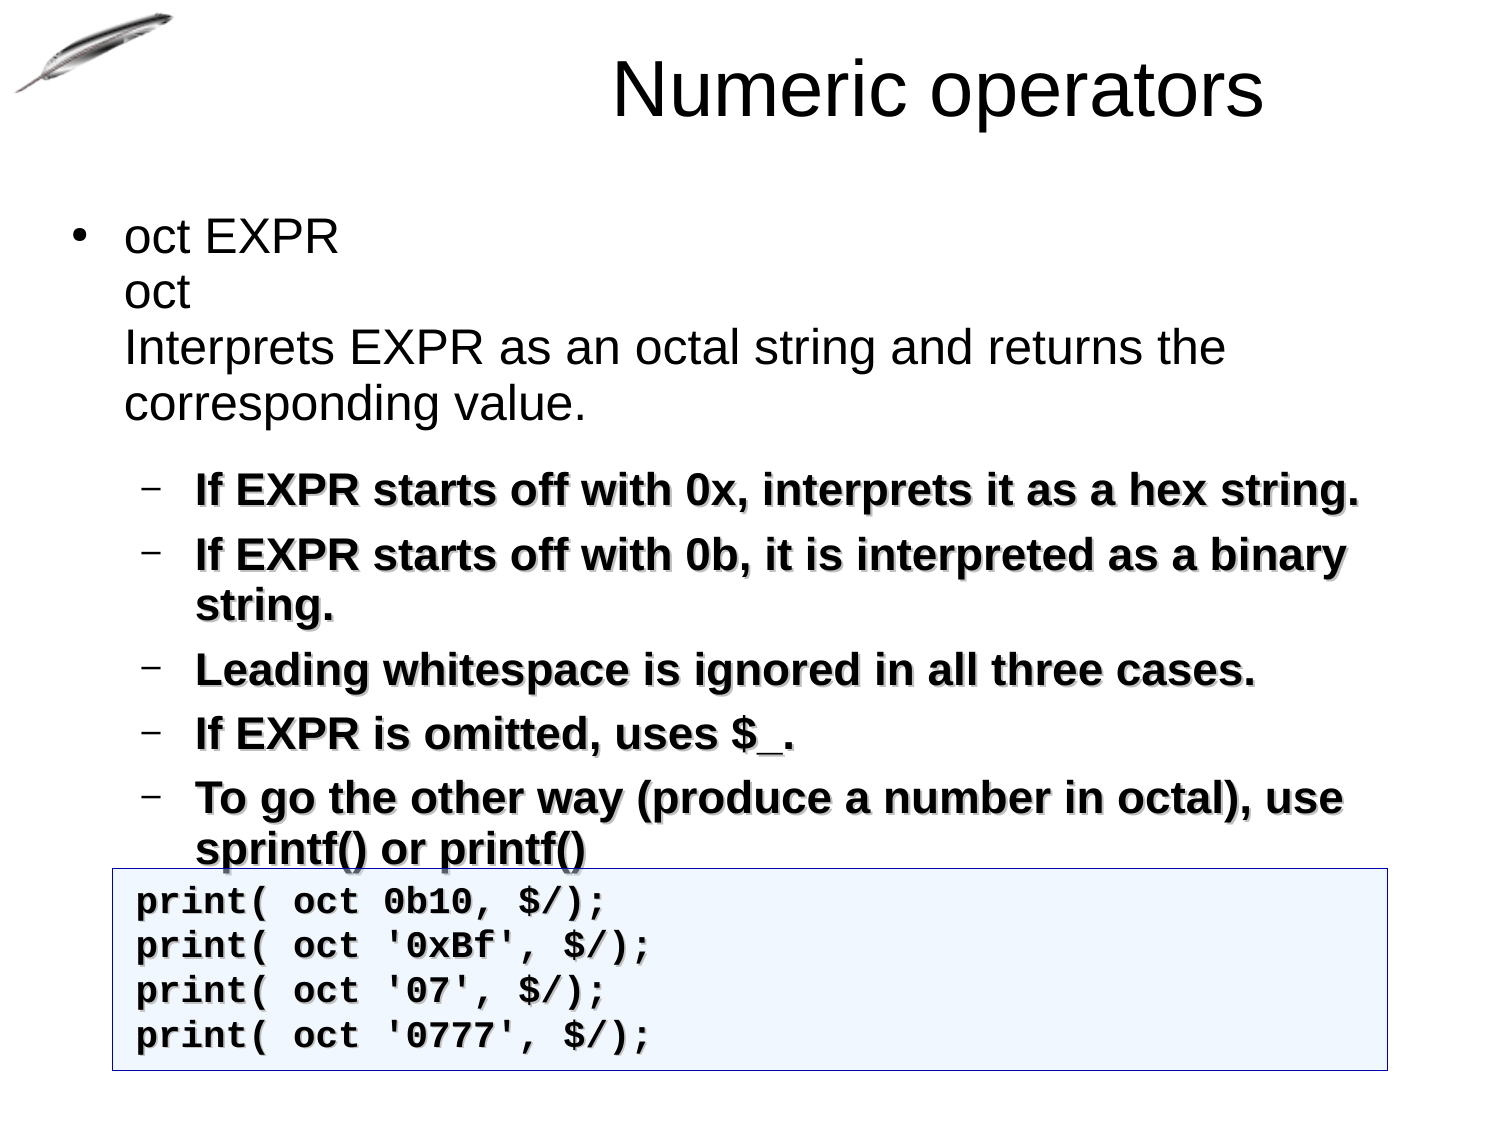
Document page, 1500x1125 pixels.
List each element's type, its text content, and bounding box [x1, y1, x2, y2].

list oct EXPR oct Interprets EXPR as an octal string and returns the corresponding value. If EXPR starts off with 0x, interprets it as a hex string. If EXPR starts off with 0b, it is interpreted as a binary string. Leading whitespace is ignored in all three cases. If EXPR is omitted, uses $_. To go the other way (produce a number in octal), use sprintf() or printf() [53, 207, 1447, 1084]
picture [11, 11, 179, 95]
title Numeric operators [419, 0, 1459, 179]
text_box print( oct 0b10, $/); print( oct '0xBf', $/); print( oct '07', $/); print( oct '0777', $/); [111, 868, 1388, 1071]
